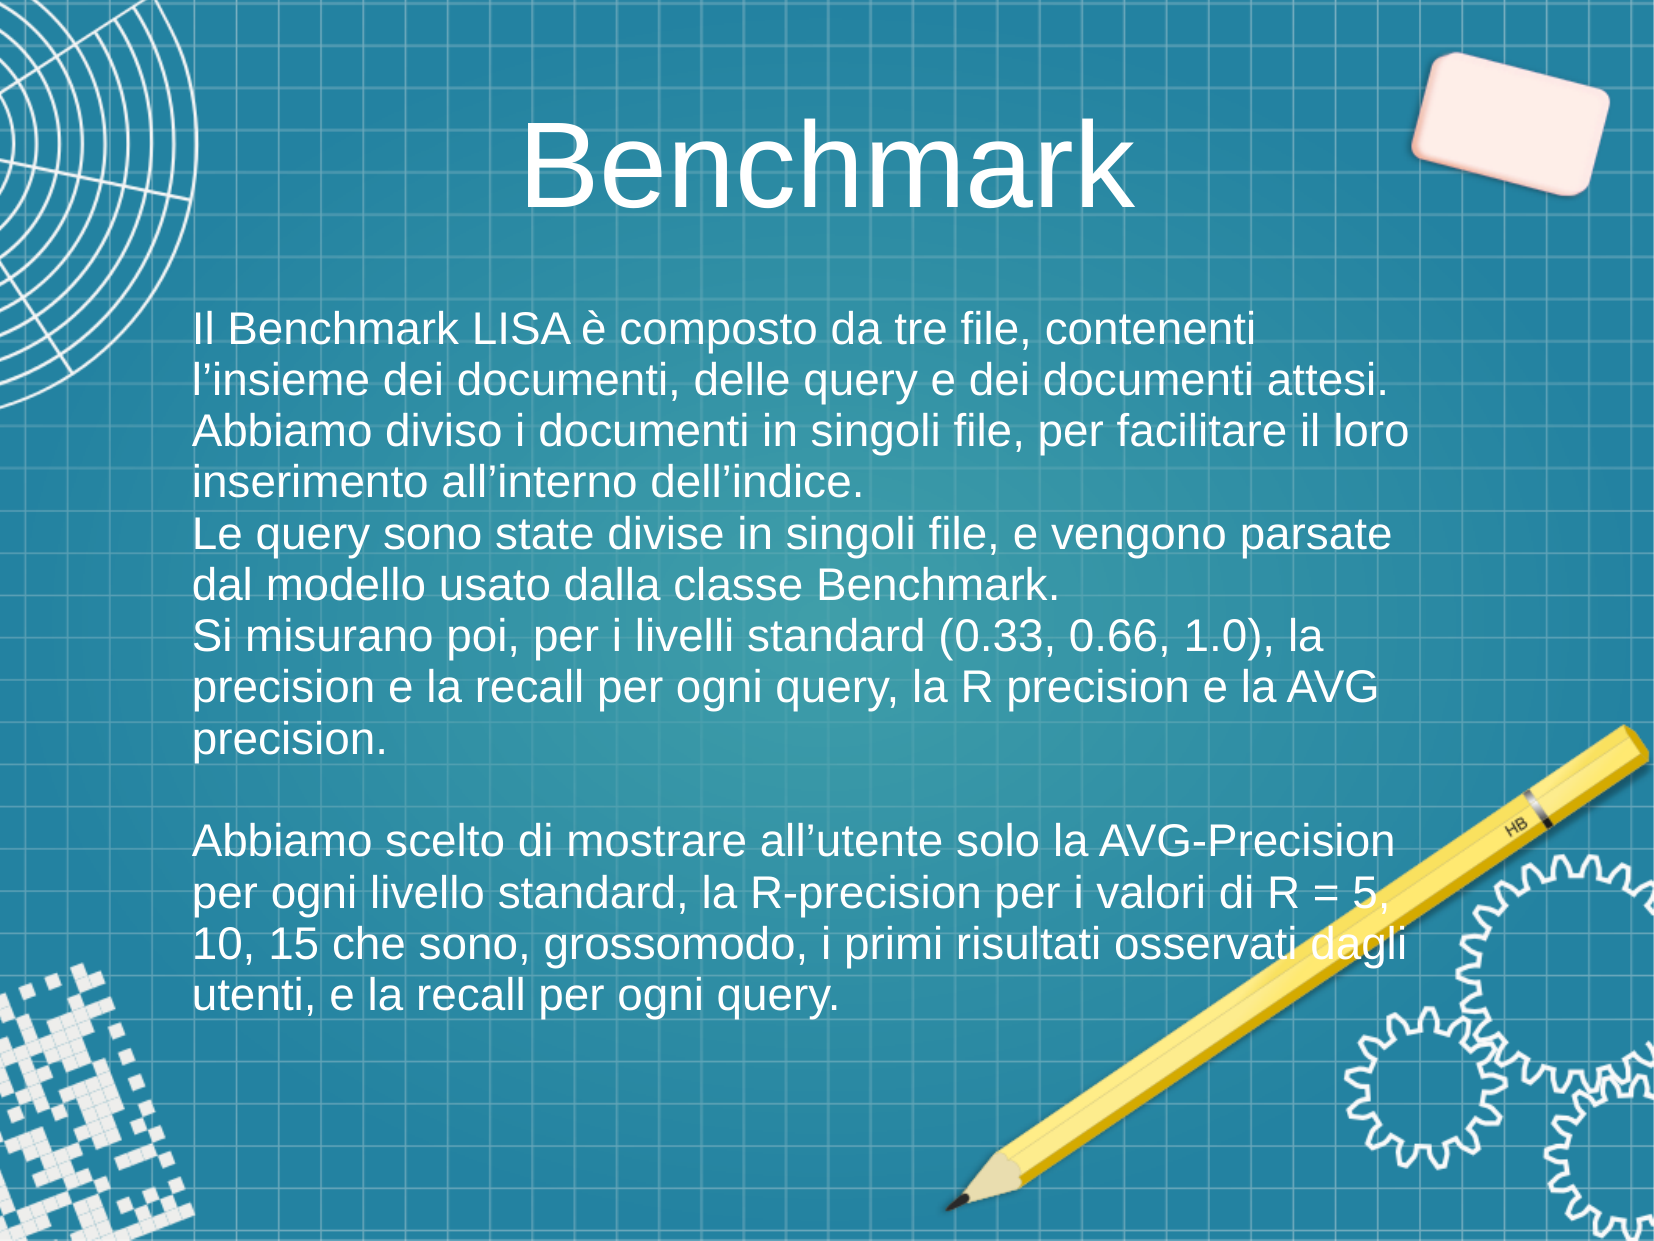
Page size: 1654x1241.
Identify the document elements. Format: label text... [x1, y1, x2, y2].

picture [0, 0, 1654, 1241]
title Benchmark [82, 23, 1571, 308]
text_box Il Benchmark LISA è composto da tre file, contenenti l’insieme dei documenti, delle query e dei documenti attesi. Abbiamo diviso i documenti in singoli file, per facilitare il loro inserimento all’interno dell’indice. Le query sono state divise in singoli file, e vengono parsate dal modello usato dalla classe Benchmark. Si misurano poi, per i livelli standard (0.33, 0.66, 1.0), la precision e la recall per ogni query, la R precision e la AVG precision. Abbiamo scelto di mostrare all’utente solo la AVG-Precision per ogni livello standard, la R-precision per i valori di R = 5, 10, 15 che sono, grossomodo, i primi risultati osservati dagli utenti, e la recall per ogni query. [177, 295, 1453, 912]
